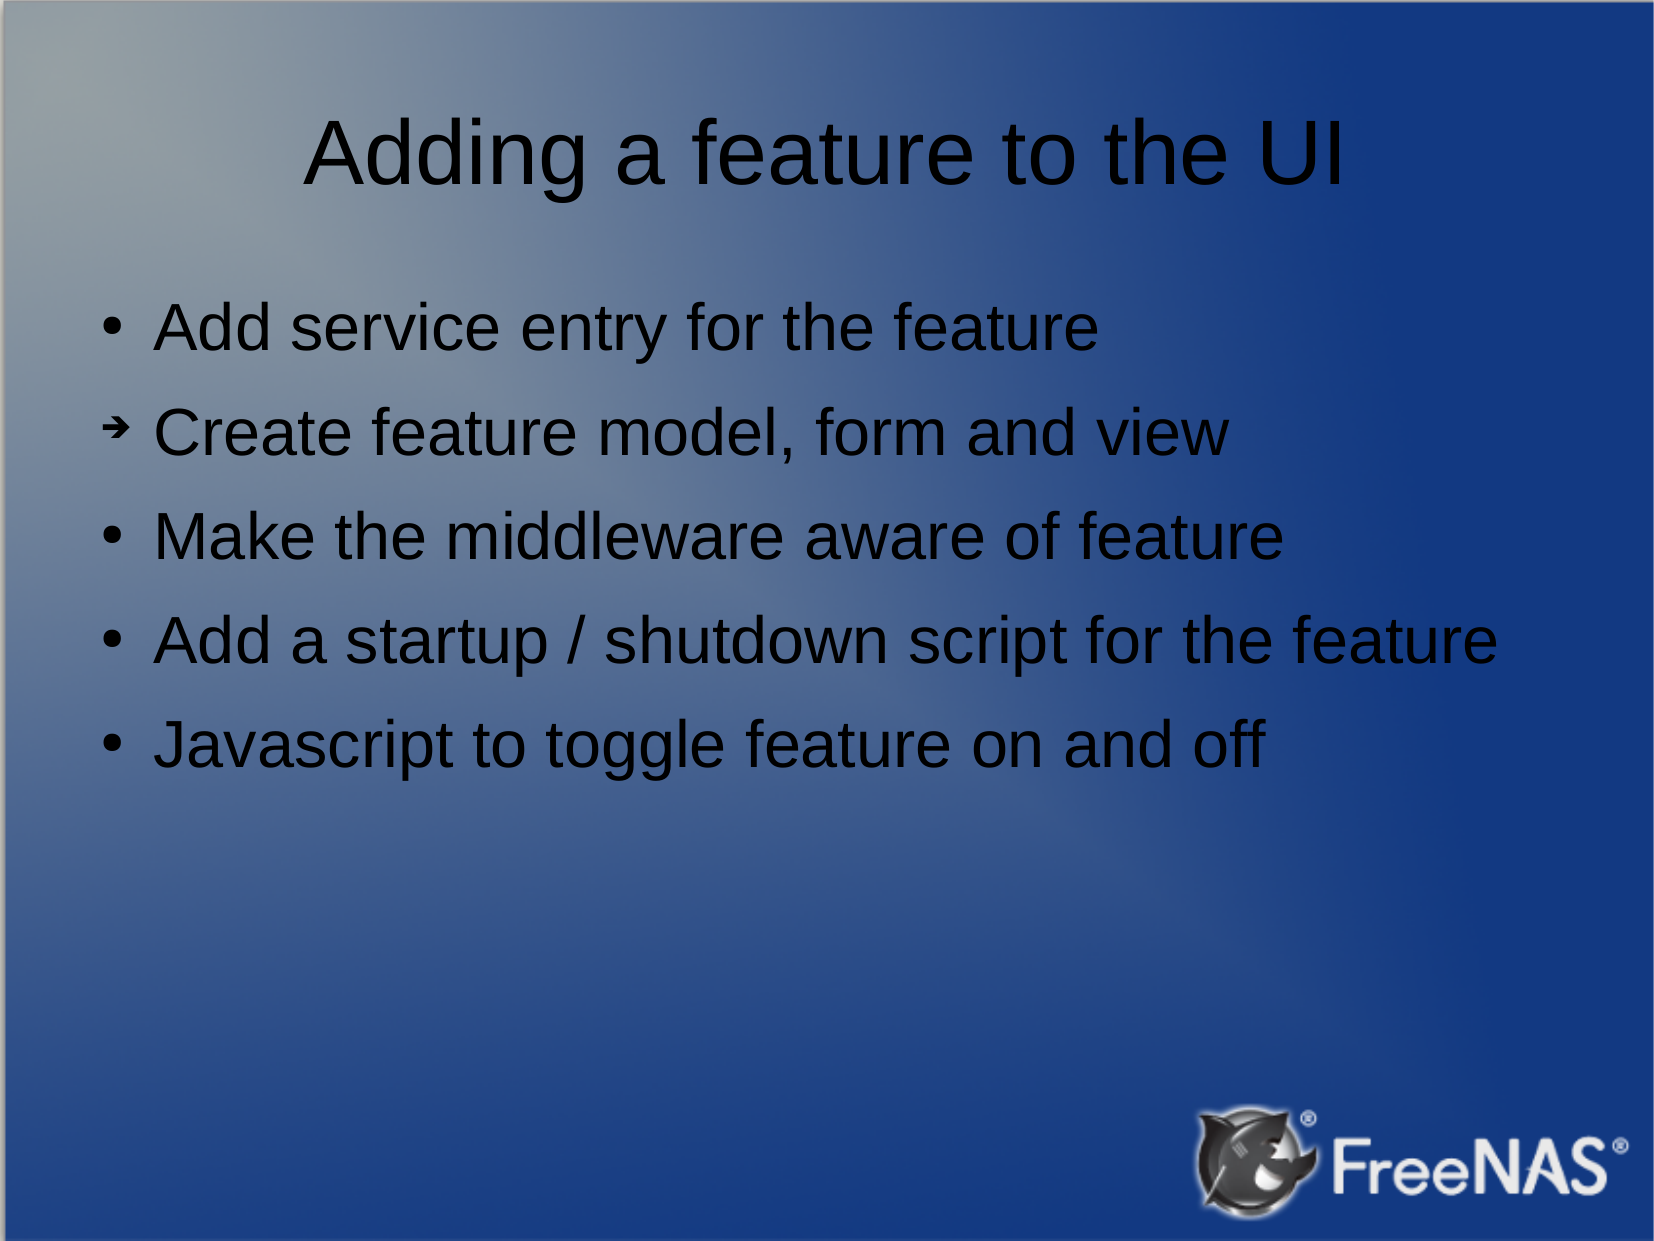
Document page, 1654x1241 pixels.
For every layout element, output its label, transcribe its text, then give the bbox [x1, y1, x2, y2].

picture [0, 0, 1654, 1241]
title Adding a feature to the UI [82, 49, 1571, 257]
list Add service entry for the feature Create feature model, form and view Make the middleware aware of feature Add a startup / shutdown script for the feature Javascript to toggle feature on and off [82, 290, 1571, 1010]
